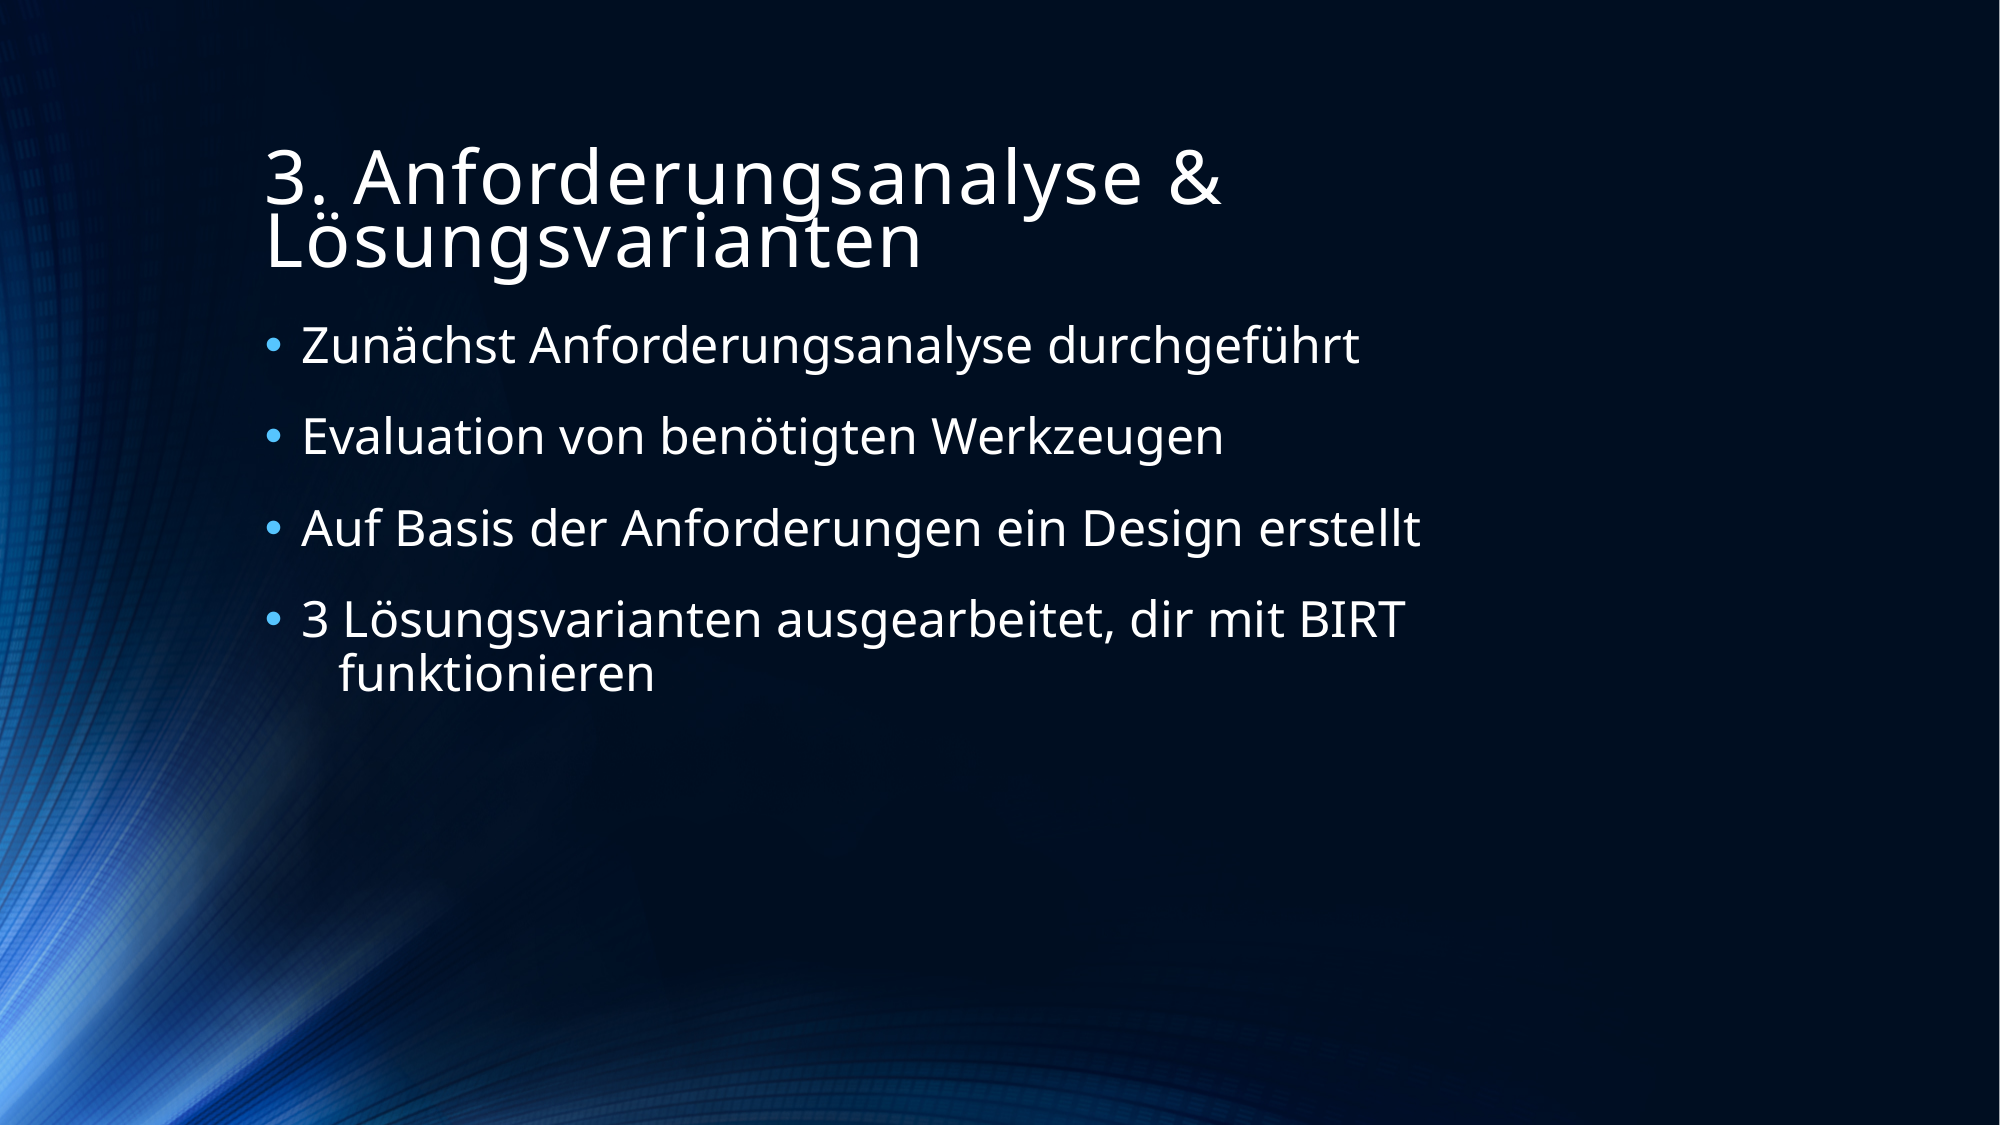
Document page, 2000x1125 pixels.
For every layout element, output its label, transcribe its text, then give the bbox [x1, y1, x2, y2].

title 3. Anforderungsanalyse & Lösungsvarianten [249, 62, 1750, 288]
list Zunächst Anforderungsanalyse durchgeführt Evaluation von benötigten Werkzeugen Auf Basis der Anforderungen ein Design erstellt 3 Lösungsvarianten ausgearbeitet, dir mit BIRT funktionieren [249, 312, 1749, 988]
